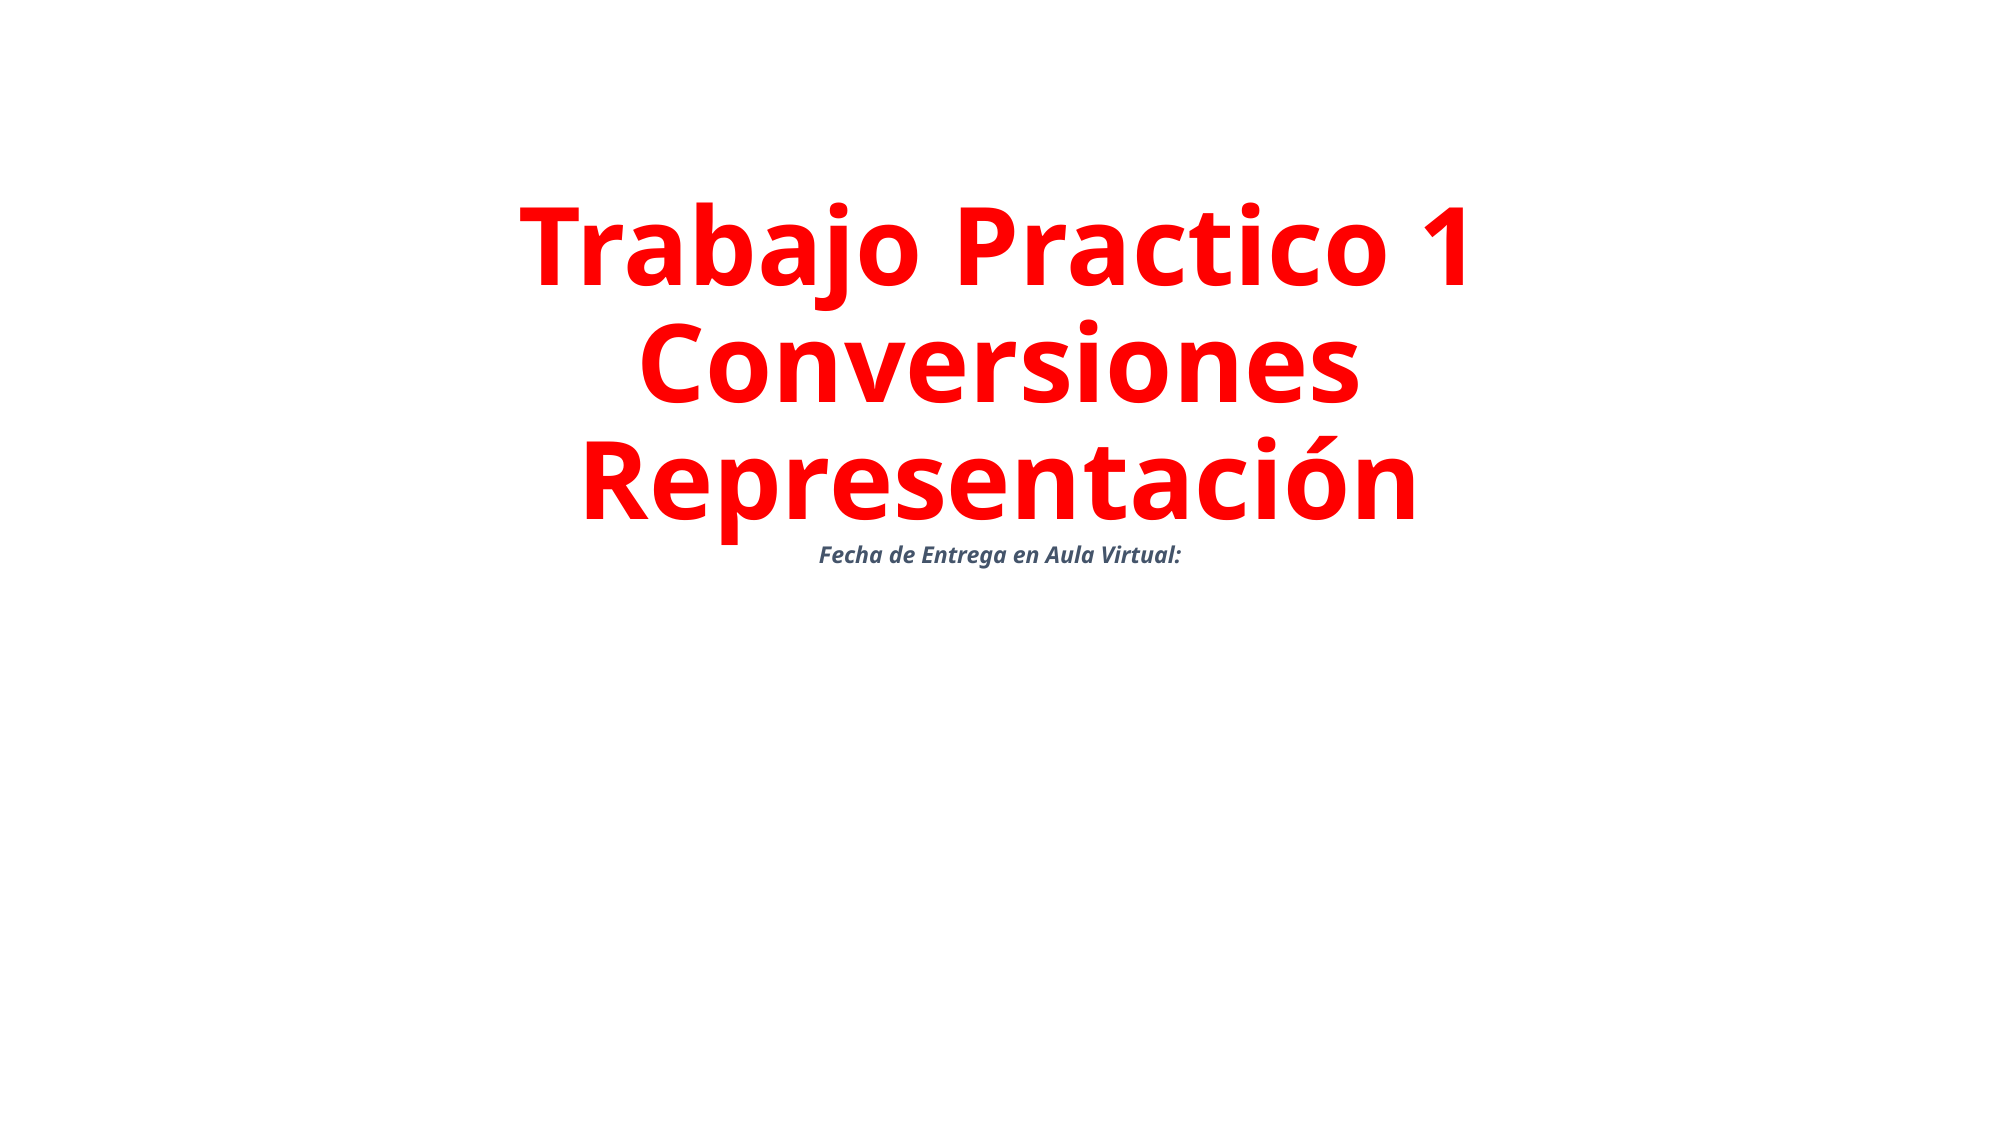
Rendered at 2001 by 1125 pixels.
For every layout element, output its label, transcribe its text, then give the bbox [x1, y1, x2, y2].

title Trabajo Practico 1 Conversiones Representación Fecha de Entrega en Aula Virtual: [249, 184, 1750, 576]
